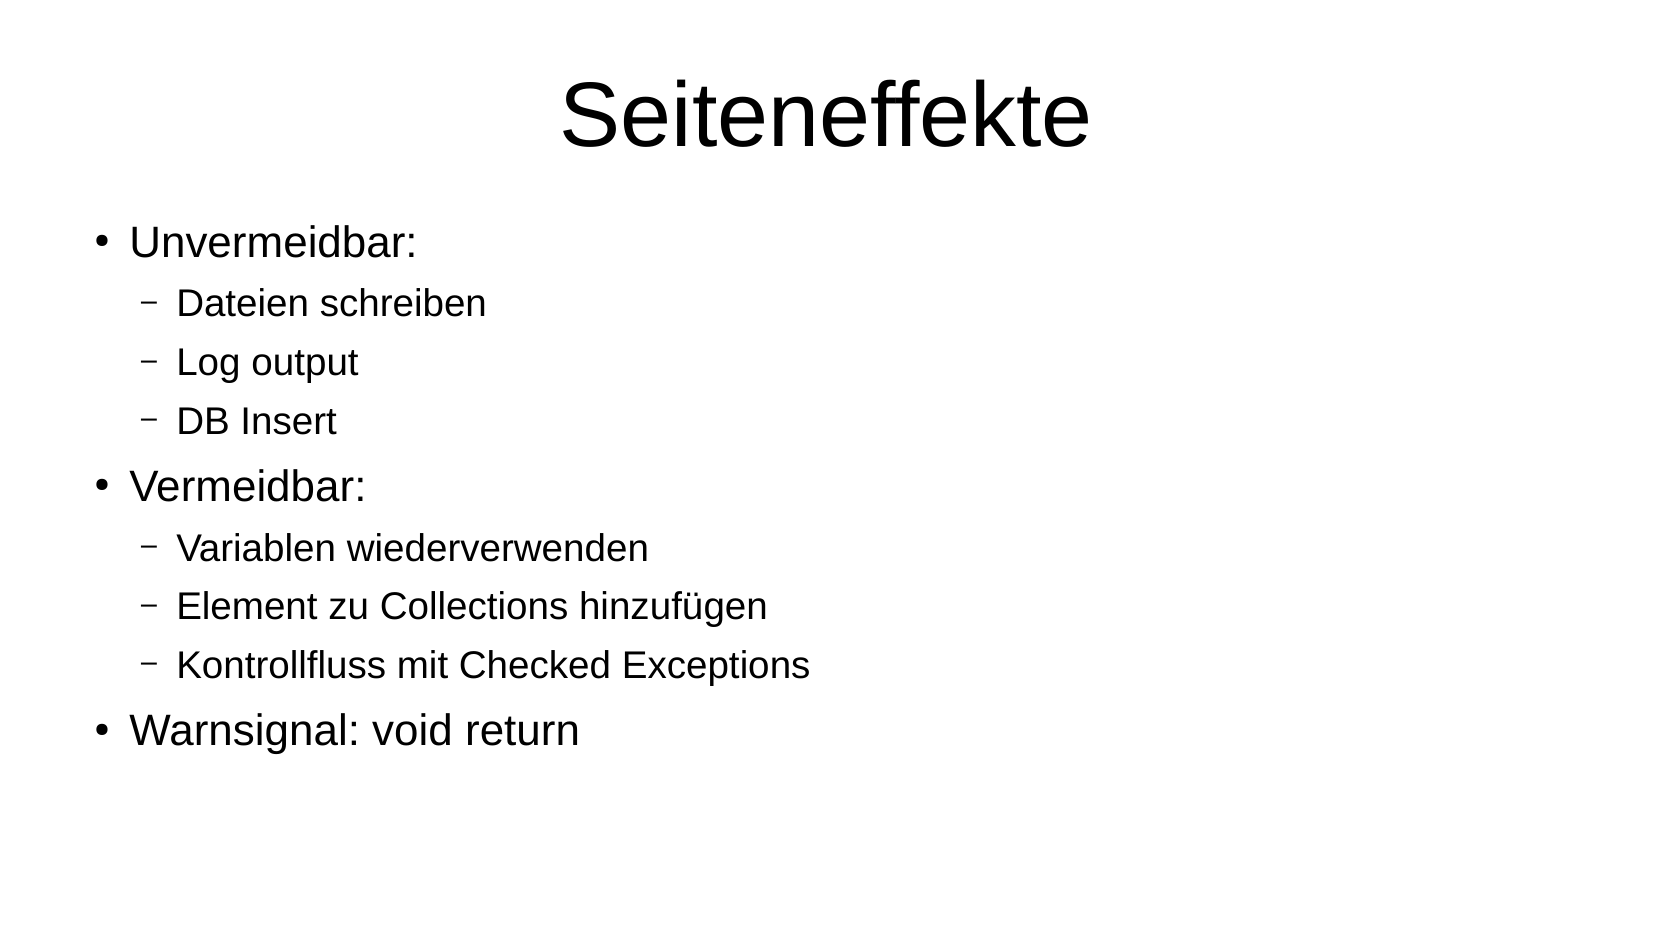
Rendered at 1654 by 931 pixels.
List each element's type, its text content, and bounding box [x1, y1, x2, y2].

list Unvermeidbar: Dateien schreiben Log output DB Insert Vermeidbar: Variablen wiederverwenden Element zu Collections hinzufügen Kontrollfluss mit Checked Exceptions Warnsignal: void return [82, 217, 1571, 758]
title Seiteneffekte [82, 37, 1571, 193]
